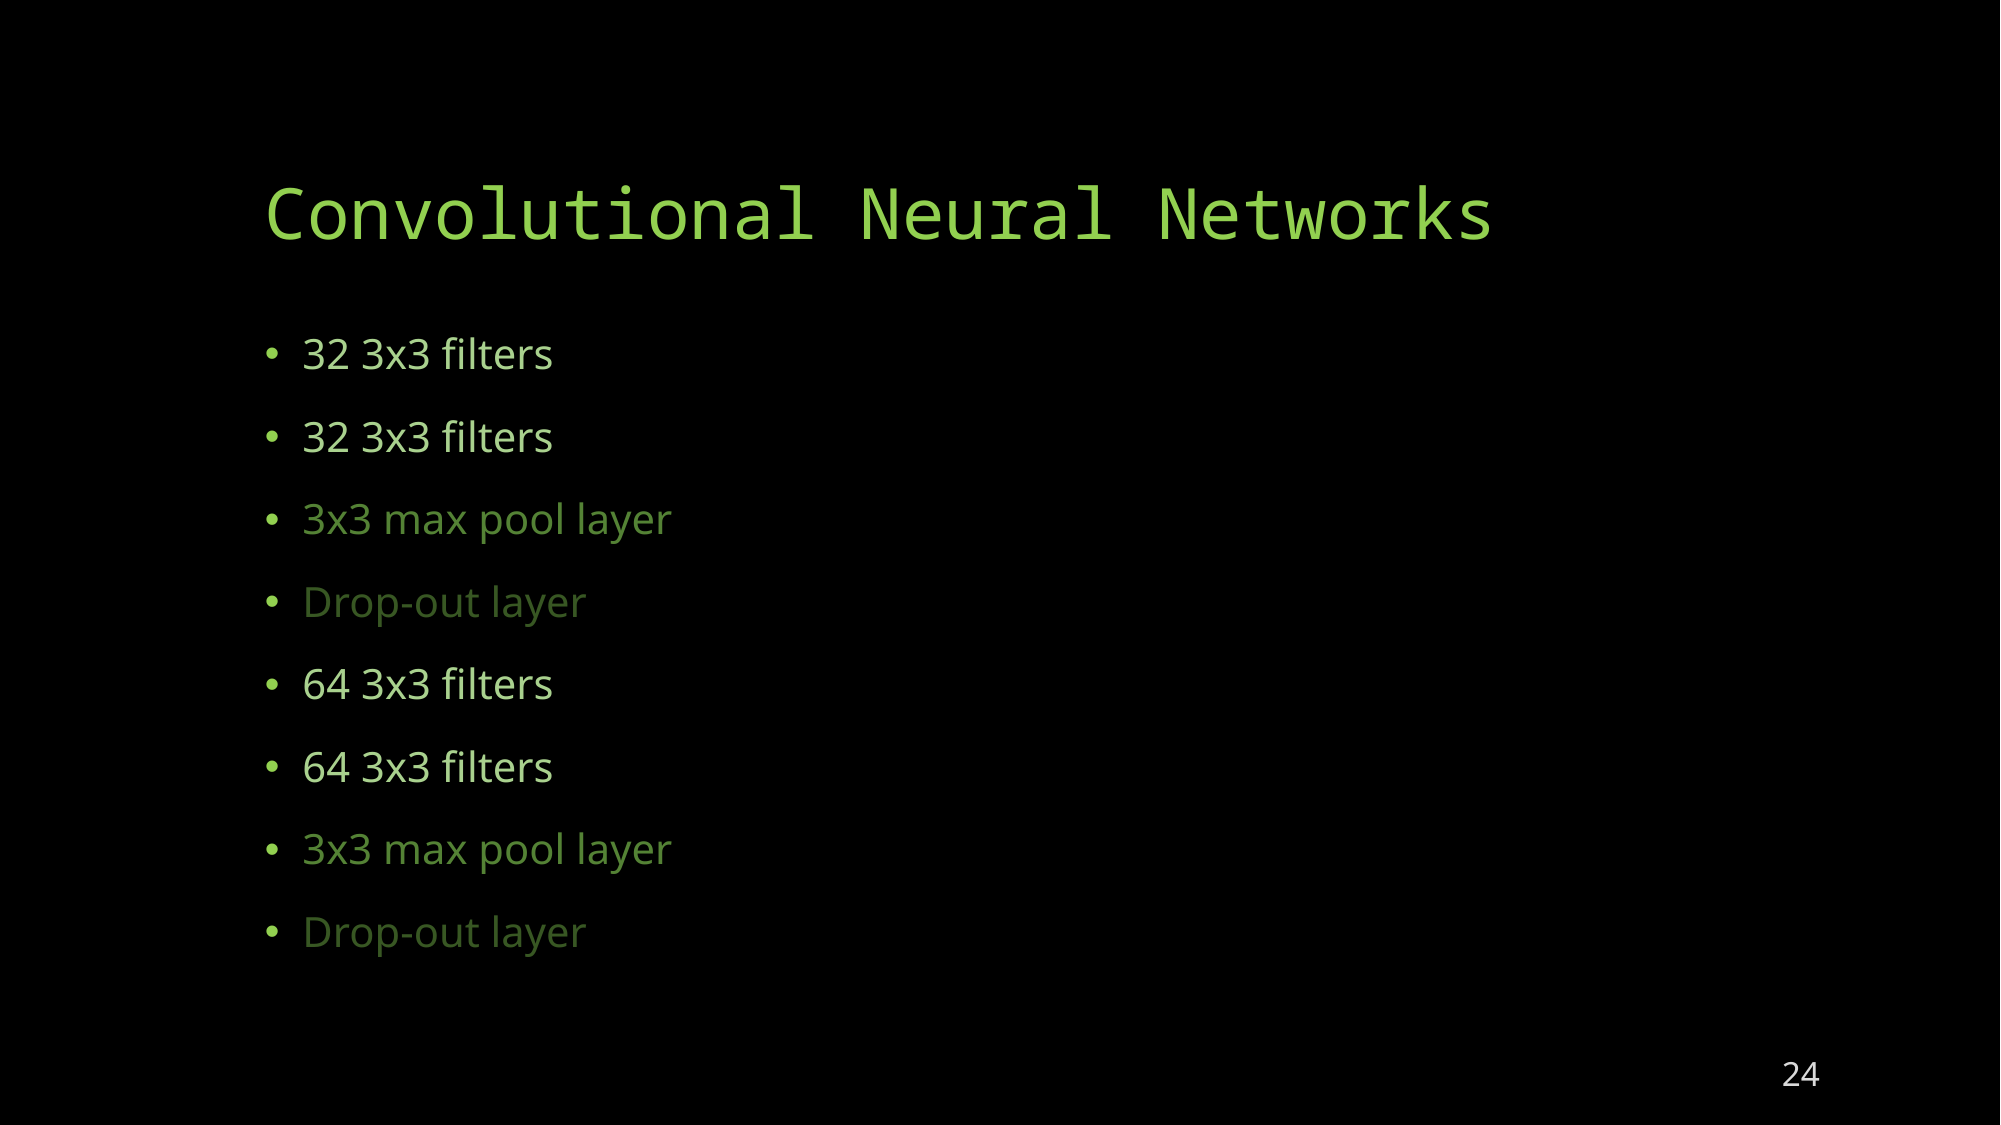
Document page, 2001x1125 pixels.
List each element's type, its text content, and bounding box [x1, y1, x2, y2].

text_box 32 3x3 filters 32 3x3 filters 3x3 max pool layer Drop-out layer 64 3x3 filters 64 3x3 filters 3x3 max pool layer Drop-out layer [249, 326, 1624, 1061]
title Convolutional Neural Networks [249, 75, 1750, 263]
text_box [1766, 1046, 1905, 1089]
